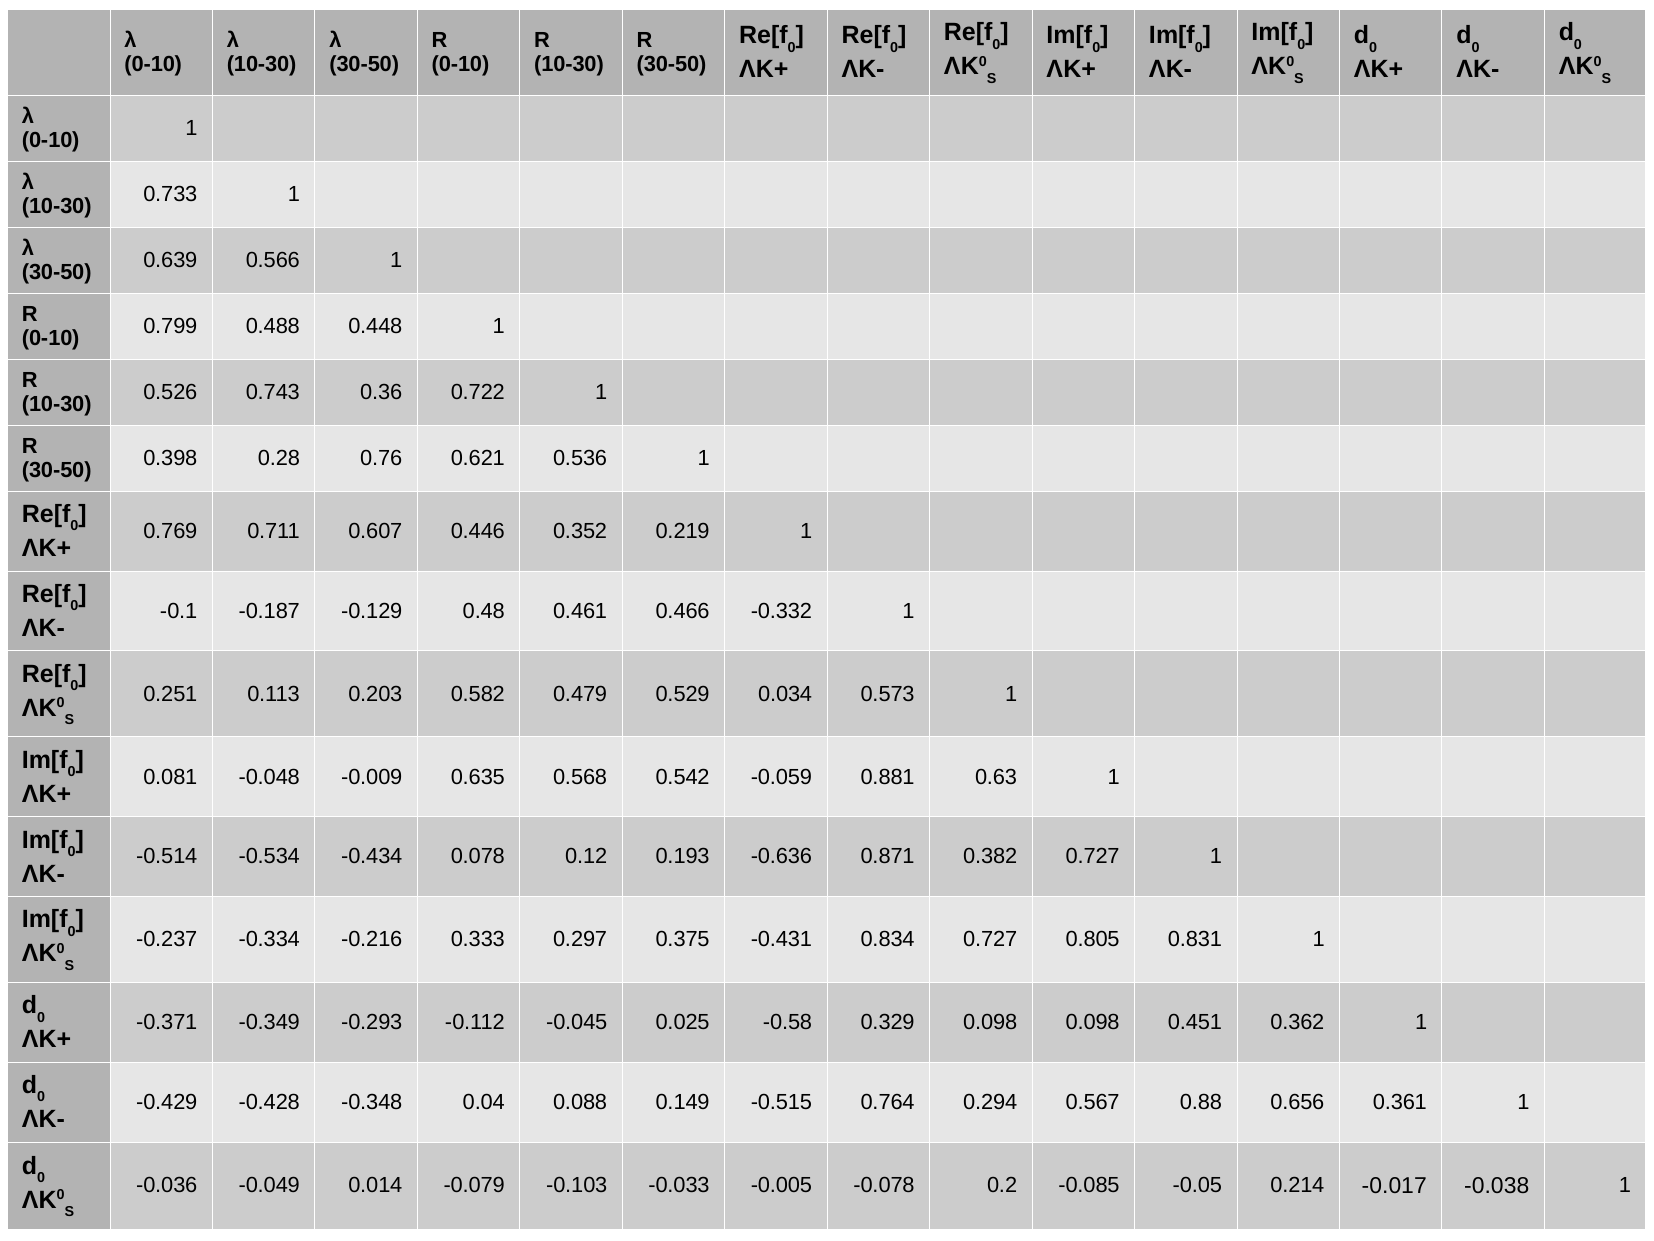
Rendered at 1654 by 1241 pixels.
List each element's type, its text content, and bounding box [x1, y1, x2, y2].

table_cell -0.036 [111, 1143, 212, 1229]
table_cell 0.529 [623, 651, 724, 736]
table_cell [1340, 651, 1441, 736]
table_cell [520, 96, 622, 161]
table_cell -0.293 [315, 983, 417, 1062]
table_cell 0.733 [111, 162, 212, 227]
table_cell 0.398 [111, 426, 212, 491]
table_header λ (10-30) [213, 10, 314, 95]
table_cell [1442, 228, 1544, 293]
table_cell 1 [213, 162, 314, 227]
table_cell 0.722 [418, 360, 519, 425]
table_cell [930, 96, 1032, 161]
table_cell Re[f0] ΛK0S [8, 651, 110, 736]
table_cell 0.542 [623, 737, 724, 816]
table_cell -0.431 [725, 897, 827, 982]
table_cell -0.216 [315, 897, 417, 982]
table_cell -0.371 [111, 983, 212, 1062]
table_cell [1238, 228, 1339, 293]
table_cell -0.237 [111, 897, 212, 982]
table_cell [1135, 492, 1237, 571]
table_cell [1545, 651, 1645, 736]
table_cell [1238, 492, 1339, 571]
table_cell [1033, 162, 1134, 227]
table_cell -0.534 [213, 817, 314, 896]
table_cell [725, 228, 827, 293]
table_cell [1545, 572, 1645, 650]
table_cell [418, 96, 519, 161]
table_cell 0.573 [828, 651, 929, 736]
table_cell 0.12 [520, 817, 622, 896]
table_cell [1238, 162, 1339, 227]
table_cell 1 [111, 96, 212, 161]
table_cell 0.451 [1135, 983, 1237, 1062]
table_cell [1545, 360, 1645, 425]
table_cell [930, 360, 1032, 425]
table_cell [1135, 737, 1237, 816]
table_cell [1340, 572, 1441, 650]
table_cell 0.375 [623, 897, 724, 982]
table_cell [418, 162, 519, 227]
table_cell 0.088 [520, 1063, 622, 1142]
table_cell [1238, 651, 1339, 736]
table_cell [623, 360, 724, 425]
table_cell 0.881 [828, 737, 929, 816]
table_cell -0.103 [520, 1143, 622, 1229]
table_cell 0.466 [623, 572, 724, 650]
table_cell [623, 96, 724, 161]
table_cell [1545, 96, 1645, 161]
table_cell -0.349 [213, 983, 314, 1062]
table_cell [1340, 897, 1441, 982]
table_cell [1442, 426, 1544, 491]
table_cell [828, 492, 929, 571]
table_cell 0.635 [418, 737, 519, 816]
table_cell [213, 96, 314, 161]
table_cell [828, 162, 929, 227]
table_cell [1545, 983, 1645, 1062]
table_cell [1238, 737, 1339, 816]
table_header Re[f0] ΛK+ [725, 10, 827, 95]
table_cell [725, 162, 827, 227]
table_cell 0.193 [623, 817, 724, 896]
table_cell 0.479 [520, 651, 622, 736]
table_cell 1 [520, 360, 622, 425]
table_cell [520, 228, 622, 293]
table_cell [1135, 96, 1237, 161]
table_cell -0.429 [111, 1063, 212, 1142]
table_cell [1033, 492, 1134, 571]
table_cell [1033, 360, 1134, 425]
table_cell Im[f0] ΛK- [8, 817, 110, 896]
table_cell [1340, 426, 1441, 491]
table_cell [1340, 294, 1441, 359]
table_header λ (30-50) [315, 10, 417, 95]
table_cell [1238, 96, 1339, 161]
table_cell λ (0-10) [8, 96, 110, 161]
table_cell 1 [828, 572, 929, 650]
table_cell 0.078 [418, 817, 519, 896]
table_cell [1340, 360, 1441, 425]
table_cell [725, 96, 827, 161]
table_cell 1 [315, 228, 417, 293]
table_cell 0.727 [1033, 817, 1134, 896]
table_cell R (30-50) [8, 426, 110, 491]
table_cell 0.799 [111, 294, 212, 359]
table_cell -0.033 [623, 1143, 724, 1229]
table_cell [1442, 897, 1544, 982]
table_cell [1442, 572, 1544, 650]
table_cell -0.079 [418, 1143, 519, 1229]
table_cell 0.63 [930, 737, 1032, 816]
table_cell 0.48 [418, 572, 519, 650]
table_cell [1545, 1063, 1645, 1142]
table_cell 0.526 [111, 360, 212, 425]
table_cell [1545, 492, 1645, 571]
table_cell 0.88 [1135, 1063, 1237, 1142]
table_cell R (0-10) [8, 294, 110, 359]
table_cell 0.448 [315, 294, 417, 359]
table_cell [930, 294, 1032, 359]
table_cell -0.434 [315, 817, 417, 896]
table_cell [623, 228, 724, 293]
table_cell 0.871 [828, 817, 929, 896]
table_cell -0.515 [725, 1063, 827, 1142]
table_cell [623, 162, 724, 227]
table_cell -0.085 [1033, 1143, 1134, 1229]
table_cell [725, 294, 827, 359]
table_cell -0.017 [1340, 1143, 1441, 1229]
table_header d0 ΛK0S [1545, 10, 1645, 95]
table_cell 1 [1033, 737, 1134, 816]
table_cell 0.36 [315, 360, 417, 425]
table_cell [930, 572, 1032, 650]
table_cell 0.461 [520, 572, 622, 650]
table_cell -0.129 [315, 572, 417, 650]
table_cell [1442, 983, 1544, 1062]
table_cell 0.04 [418, 1063, 519, 1142]
table_cell 0.567 [1033, 1063, 1134, 1142]
table_cell [1545, 294, 1645, 359]
table_cell 0.536 [520, 426, 622, 491]
table_cell [930, 492, 1032, 571]
table_cell 0.014 [315, 1143, 417, 1229]
table_header d0 ΛK- [1442, 10, 1544, 95]
table_cell 0.352 [520, 492, 622, 571]
table_cell d0 ΛK0S [8, 1143, 110, 1229]
table_cell [828, 294, 929, 359]
table_cell [1442, 162, 1544, 227]
table_cell -0.009 [315, 737, 417, 816]
table_cell -0.636 [725, 817, 827, 896]
table_cell [930, 426, 1032, 491]
table_cell [1135, 162, 1237, 227]
table_cell 0.582 [418, 651, 519, 736]
table_cell -0.332 [725, 572, 827, 650]
table_cell λ (10-30) [8, 162, 110, 227]
table_cell 0.831 [1135, 897, 1237, 982]
table_cell 1 [725, 492, 827, 571]
table_cell 0.769 [111, 492, 212, 571]
table_cell Im[f0] ΛK0S [8, 897, 110, 982]
table_cell 0.149 [623, 1063, 724, 1142]
table_cell [1340, 162, 1441, 227]
table_cell [315, 162, 417, 227]
table_cell [1545, 897, 1645, 982]
table_cell [725, 360, 827, 425]
table_cell [1238, 294, 1339, 359]
table_cell 0.743 [213, 360, 314, 425]
table_cell [1238, 360, 1339, 425]
table_cell 0.361 [1340, 1063, 1441, 1142]
table_cell [520, 162, 622, 227]
table_cell [1545, 162, 1645, 227]
table_cell 1 [930, 651, 1032, 736]
table_cell [1135, 651, 1237, 736]
table_cell [1033, 426, 1134, 491]
table_cell [315, 96, 417, 161]
table_cell d0 ΛK+ [8, 983, 110, 1062]
table_cell [1340, 817, 1441, 896]
table_cell [1135, 228, 1237, 293]
table_cell [1135, 294, 1237, 359]
table_cell 0.834 [828, 897, 929, 982]
table_cell 0.203 [315, 651, 417, 736]
table_header [8, 10, 110, 95]
table_cell [930, 228, 1032, 293]
table_cell -0.348 [315, 1063, 417, 1142]
table_header Re[f0] ΛK- [828, 10, 929, 95]
table_cell 0.333 [418, 897, 519, 982]
table_cell 1 [1135, 817, 1237, 896]
table_cell -0.428 [213, 1063, 314, 1142]
table_cell Re[f0] ΛK+ [8, 492, 110, 571]
table_cell 0.607 [315, 492, 417, 571]
table_cell -0.187 [213, 572, 314, 650]
table_cell [1033, 228, 1134, 293]
table_cell [1545, 817, 1645, 896]
table_cell [1545, 737, 1645, 816]
table_cell [1340, 492, 1441, 571]
table_cell 0.081 [111, 737, 212, 816]
table_header R (30-50) [623, 10, 724, 95]
table_cell [418, 228, 519, 293]
table_cell 0.446 [418, 492, 519, 571]
table_cell -0.112 [418, 983, 519, 1062]
table_cell 0.568 [520, 737, 622, 816]
table_cell [828, 360, 929, 425]
table_cell [1135, 572, 1237, 650]
table_cell -0.005 [725, 1143, 827, 1229]
table_cell [930, 162, 1032, 227]
table_cell 0.214 [1238, 1143, 1339, 1229]
table_cell R (10-30) [8, 360, 110, 425]
table_cell 0.025 [623, 983, 724, 1062]
table_cell 0.566 [213, 228, 314, 293]
table_cell -0.514 [111, 817, 212, 896]
table_cell 0.113 [213, 651, 314, 736]
table_cell 0.382 [930, 817, 1032, 896]
table_header Im[f0] ΛK+ [1033, 10, 1134, 95]
table_cell [1442, 651, 1544, 736]
table_cell [1033, 294, 1134, 359]
table_cell 0.639 [111, 228, 212, 293]
table_cell 0.727 [930, 897, 1032, 982]
table_cell Re[f0] ΛK- [8, 572, 110, 650]
table_cell 0.219 [623, 492, 724, 571]
table_header R (0-10) [418, 10, 519, 95]
table_cell 0.297 [520, 897, 622, 982]
table_cell -0.049 [213, 1143, 314, 1229]
table_cell [828, 96, 929, 161]
table_cell 0.098 [1033, 983, 1134, 1062]
table_cell 0.621 [418, 426, 519, 491]
table_cell 0.76 [315, 426, 417, 491]
table_cell [1135, 426, 1237, 491]
table_cell 0.764 [828, 1063, 929, 1142]
table_cell 0.488 [213, 294, 314, 359]
table_cell 1 [1238, 897, 1339, 982]
table_cell λ (30-50) [8, 228, 110, 293]
table_cell [1135, 360, 1237, 425]
table_cell -0.58 [725, 983, 827, 1062]
table_header λ (0-10) [111, 10, 212, 95]
table_cell -0.038 [1442, 1143, 1544, 1229]
table_cell [1442, 96, 1544, 161]
table_cell 0.362 [1238, 983, 1339, 1062]
table_cell -0.048 [213, 737, 314, 816]
table_cell [1442, 294, 1544, 359]
table_cell 0.294 [930, 1063, 1032, 1142]
table_cell [1545, 228, 1645, 293]
table_cell d0 ΛK- [8, 1063, 110, 1142]
table_cell 0.656 [1238, 1063, 1339, 1142]
table_header R (10-30) [520, 10, 622, 95]
table_cell [1340, 228, 1441, 293]
table_cell -0.334 [213, 897, 314, 982]
table_cell -0.05 [1135, 1143, 1237, 1229]
table_cell [1340, 96, 1441, 161]
table_cell Im[f0] ΛK+ [8, 737, 110, 816]
table_cell [623, 294, 724, 359]
table_header Re[f0] ΛK0S [930, 10, 1032, 95]
table_cell -0.078 [828, 1143, 929, 1229]
table_cell 0.098 [930, 983, 1032, 1062]
table_cell [1033, 572, 1134, 650]
table_cell -0.059 [725, 737, 827, 816]
table_cell [1033, 651, 1134, 736]
table_header Im[f0] ΛK- [1135, 10, 1237, 95]
table_cell 0.805 [1033, 897, 1134, 982]
table_cell [1442, 492, 1544, 571]
table_cell [1545, 426, 1645, 491]
table_cell [828, 228, 929, 293]
table_cell 0.329 [828, 983, 929, 1062]
table_cell 0.251 [111, 651, 212, 736]
table_header d0 ΛK+ [1340, 10, 1441, 95]
table_cell 0.034 [725, 651, 827, 736]
table_cell [1238, 426, 1339, 491]
table_cell -0.045 [520, 983, 622, 1062]
table_cell 0.711 [213, 492, 314, 571]
table_header Im[f0] ΛK0S [1238, 10, 1339, 95]
table_cell -0.1 [111, 572, 212, 650]
table_cell [725, 426, 827, 491]
table_cell [520, 294, 622, 359]
table_cell 1 [1545, 1143, 1645, 1229]
table_cell [1442, 737, 1544, 816]
table_cell 1 [1340, 983, 1441, 1062]
table_cell 0.2 [930, 1143, 1032, 1229]
table_cell 1 [1442, 1063, 1544, 1142]
table_cell [1033, 96, 1134, 161]
table_cell 1 [418, 294, 519, 359]
table_cell 0.28 [213, 426, 314, 491]
table_cell [1238, 817, 1339, 896]
table_cell 1 [623, 426, 724, 491]
table_cell [1238, 572, 1339, 650]
table_cell [1442, 817, 1544, 896]
table_cell [1442, 360, 1544, 425]
table_cell [1340, 737, 1441, 816]
table_cell [828, 426, 929, 491]
